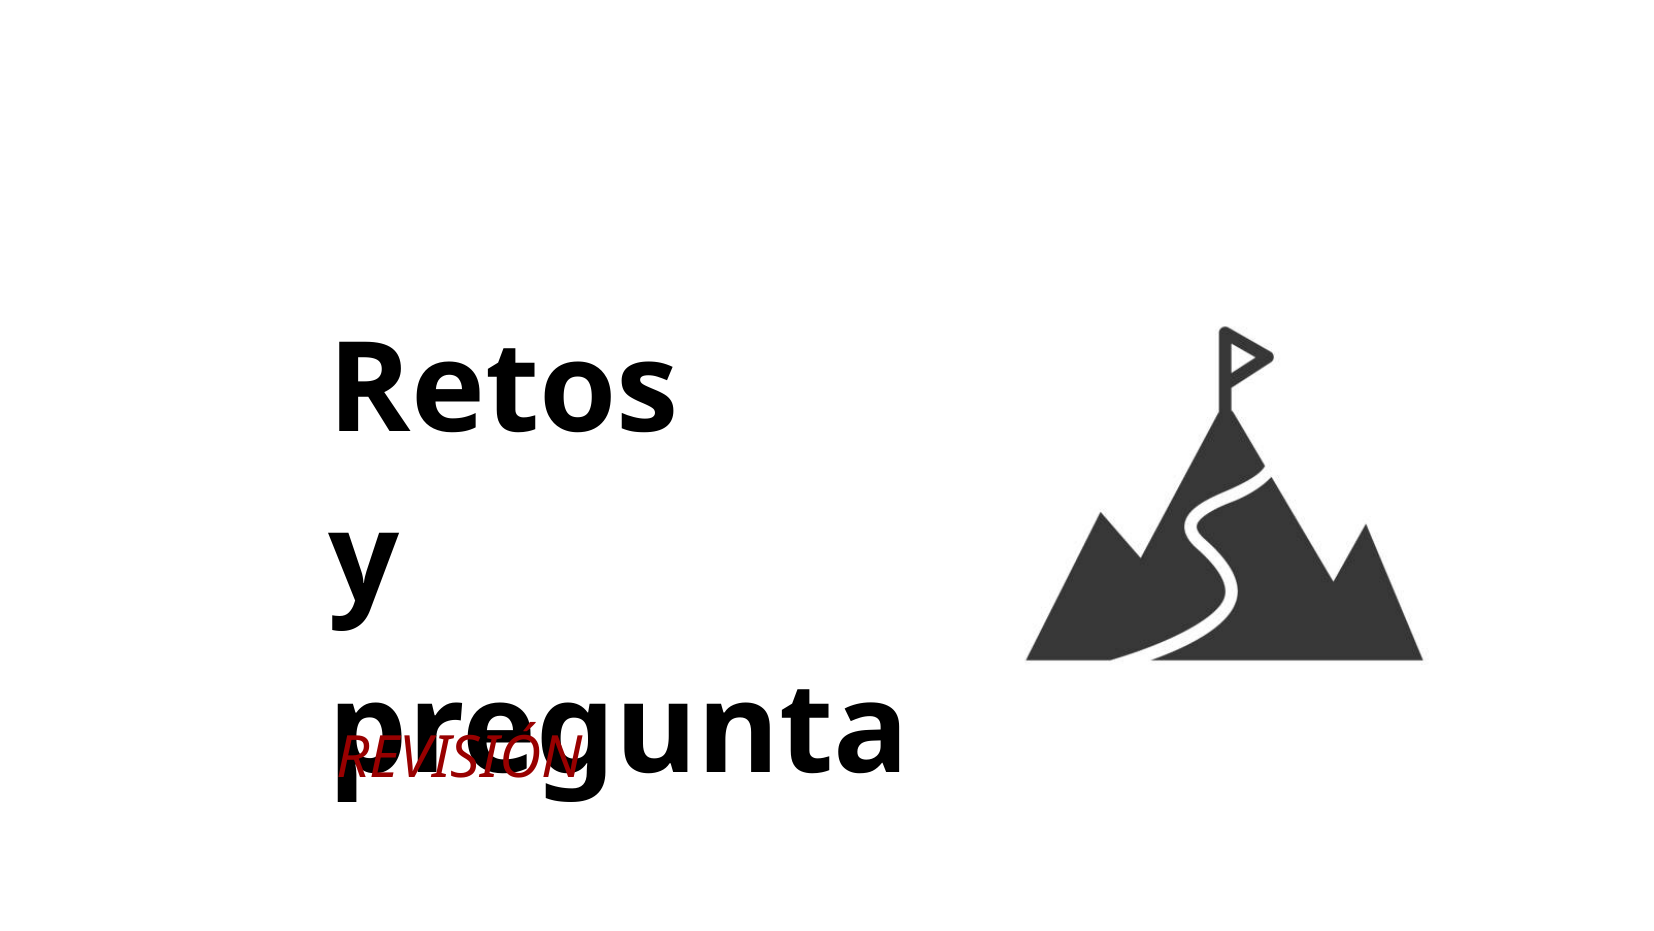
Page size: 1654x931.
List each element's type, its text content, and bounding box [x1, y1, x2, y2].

text_box Retos y preguntas [314, 289, 909, 681]
text_box REVISIÓN [321, 707, 887, 781]
picture [909, 178, 1540, 809]
